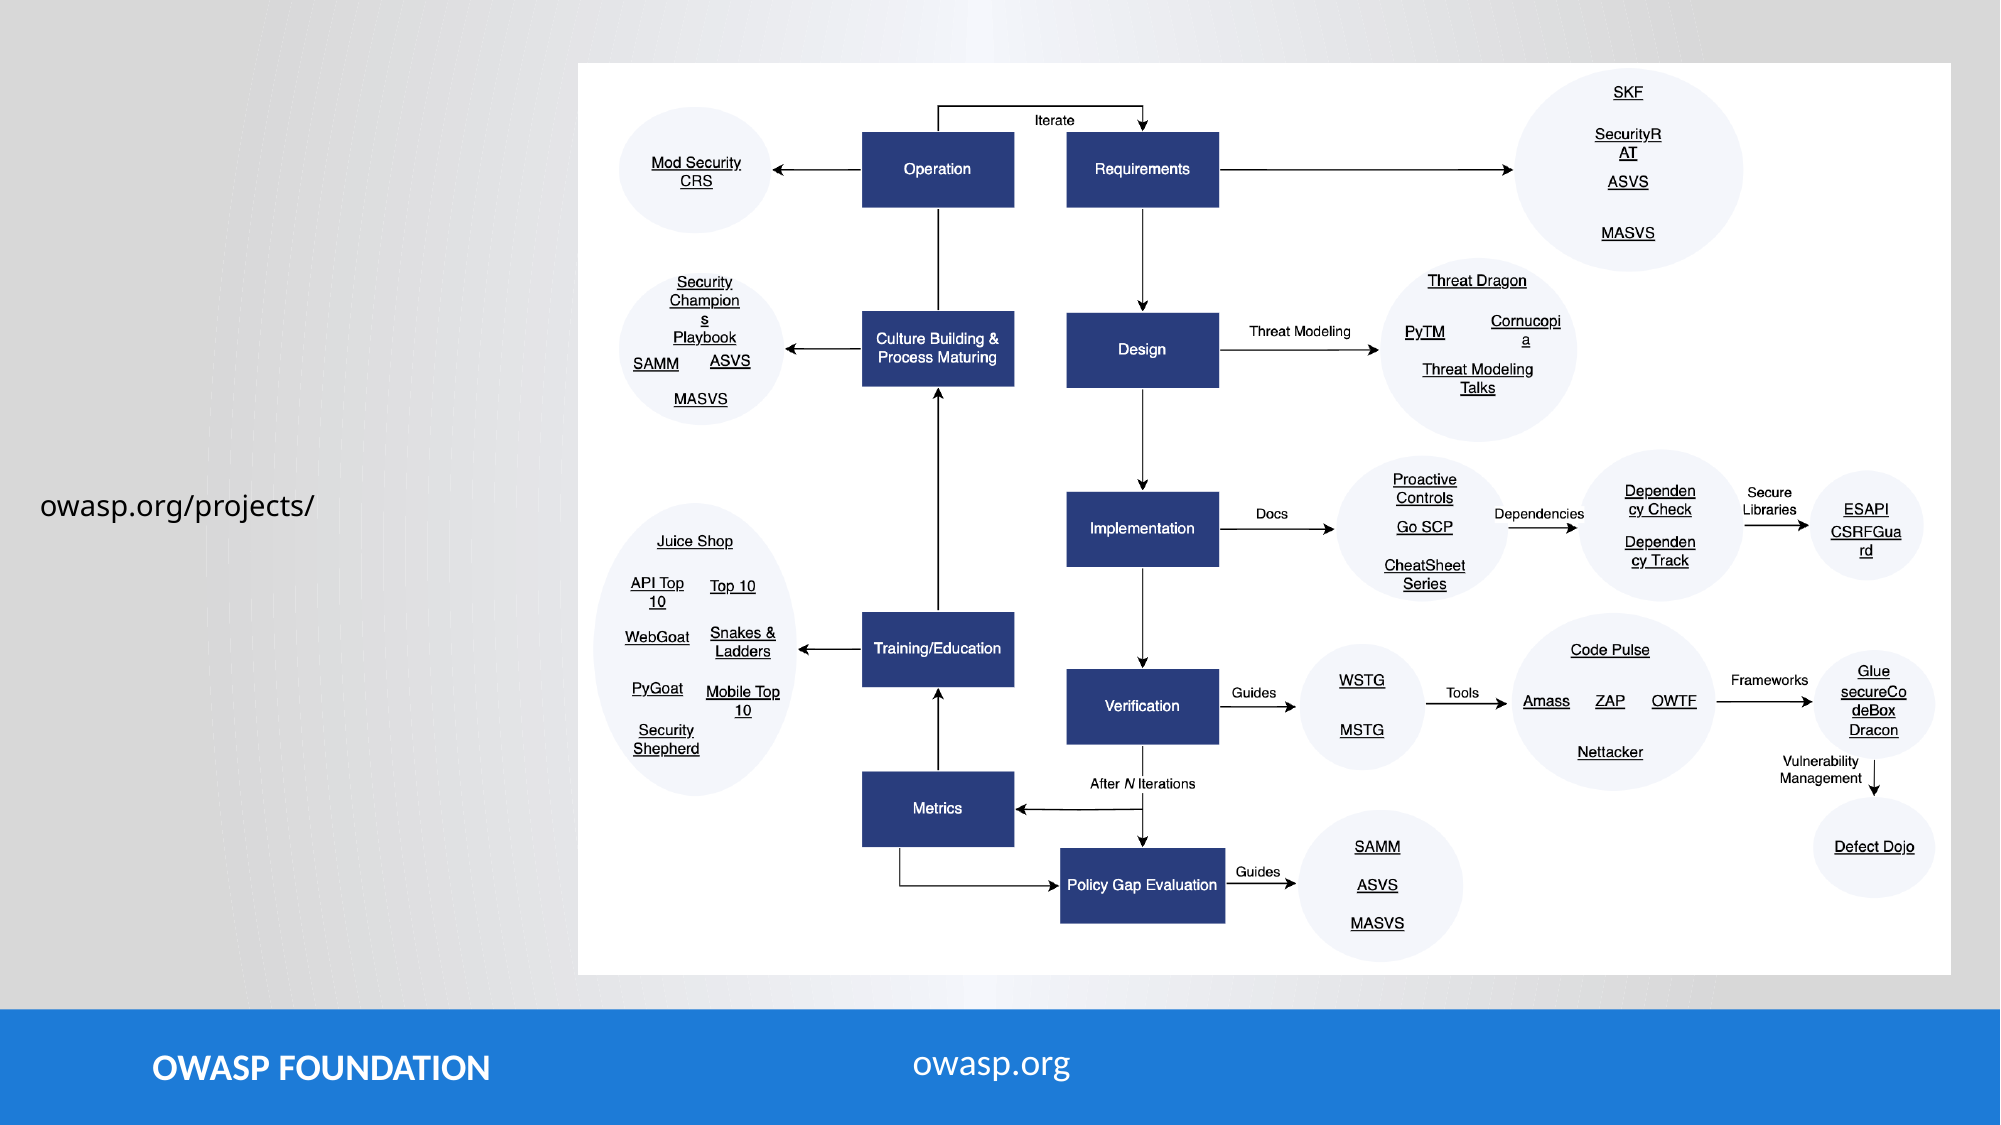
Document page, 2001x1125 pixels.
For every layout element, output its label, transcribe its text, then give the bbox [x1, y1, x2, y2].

picture [578, 63, 1951, 976]
title owasp.org/projects/ [24, 37, 563, 978]
